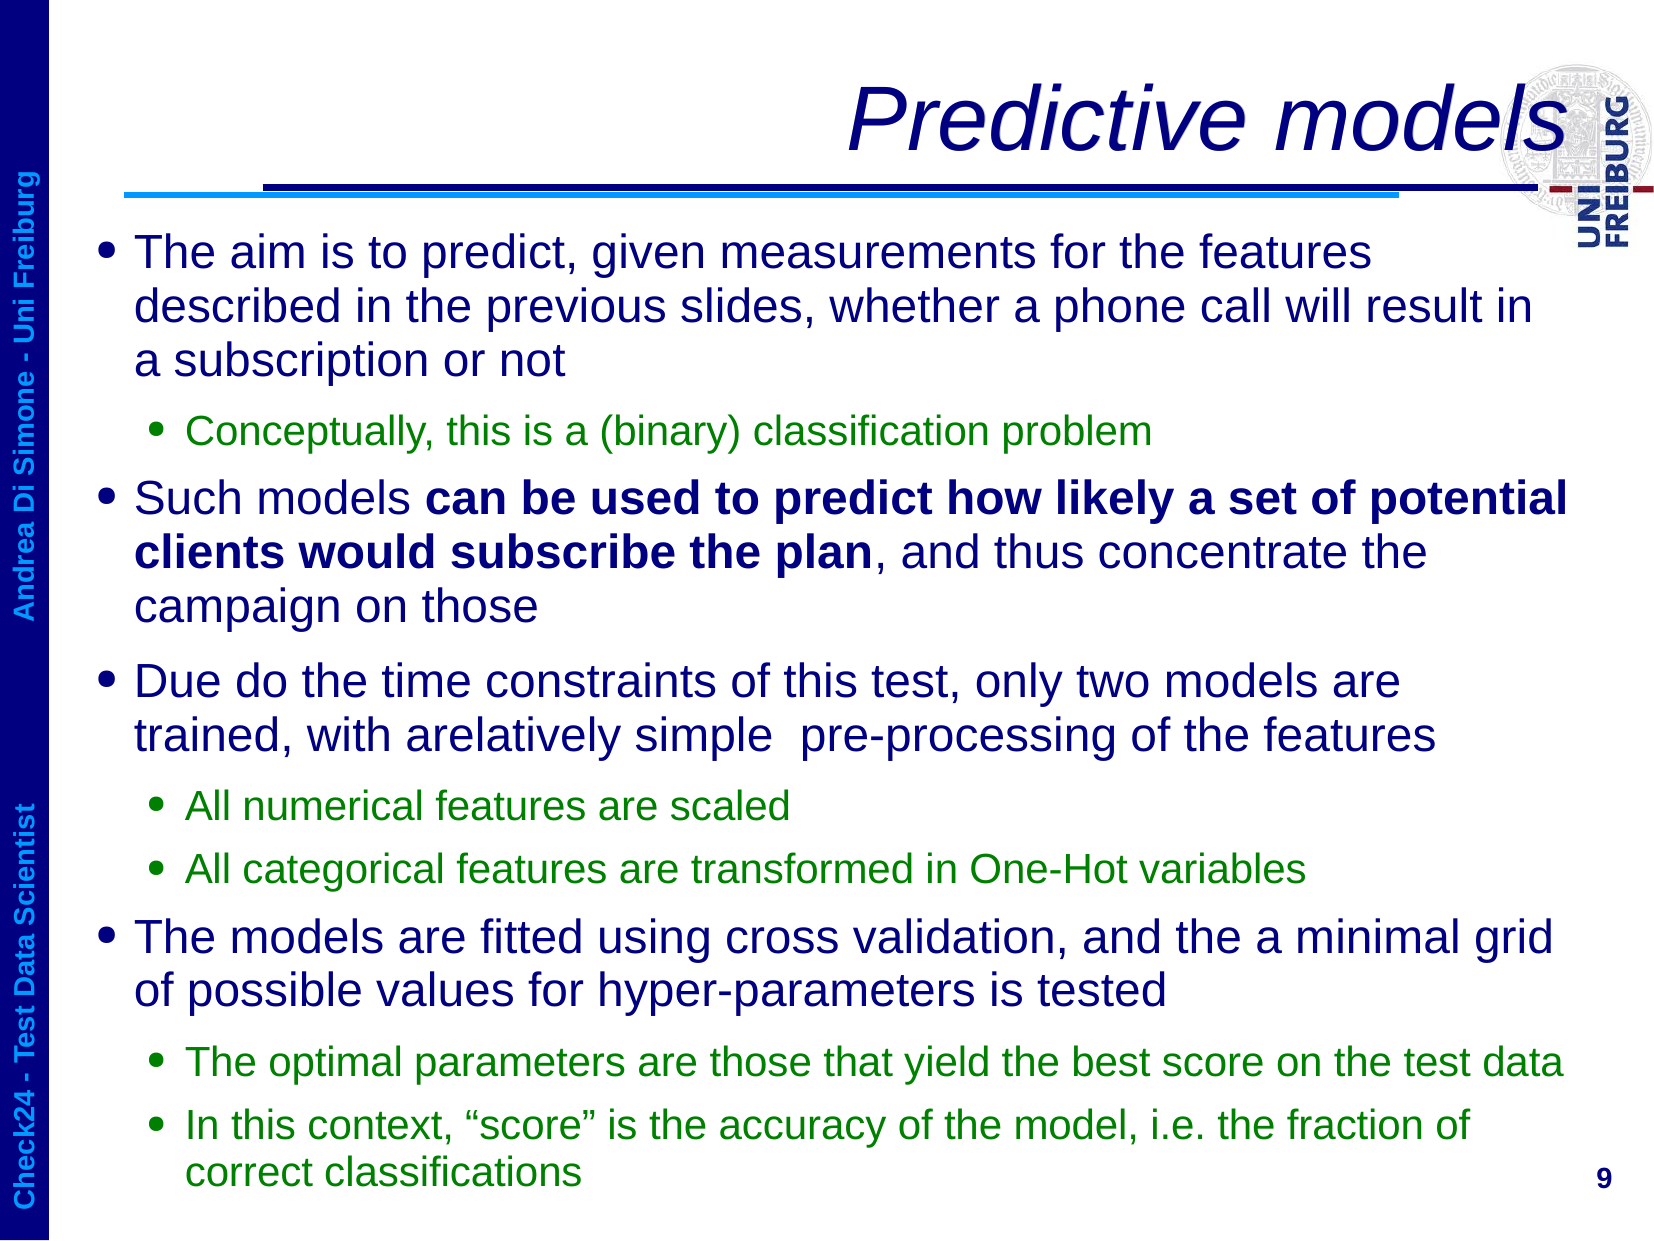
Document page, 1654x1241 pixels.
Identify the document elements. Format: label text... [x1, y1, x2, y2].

picture [1477, 51, 1654, 256]
title Predictive models [82, 49, 1571, 188]
list The aim is to predict, given measurements for the features described in the previous slides, whether a phone call will result in a subscription or not Conceptually, this is a (binary) classification problem Such models can be used to predict how likely a set of potential clients would subscribe the plan, and thus concentrate the campaign on those Due do the time constraints of this test, only two models are trained, with arelatively simple pre-processing of the features All numerical features are scaled All categorical features are transformed in One-Hot variables The models are fitted using cross validation, and the a minimal grid of possible values for hyper-parameters is tested The optimal parameters are those that yield the best score on the test data In this context, “score” is the accuracy of the model, i.e. the fraction of correct classifications [82, 225, 1571, 1201]
